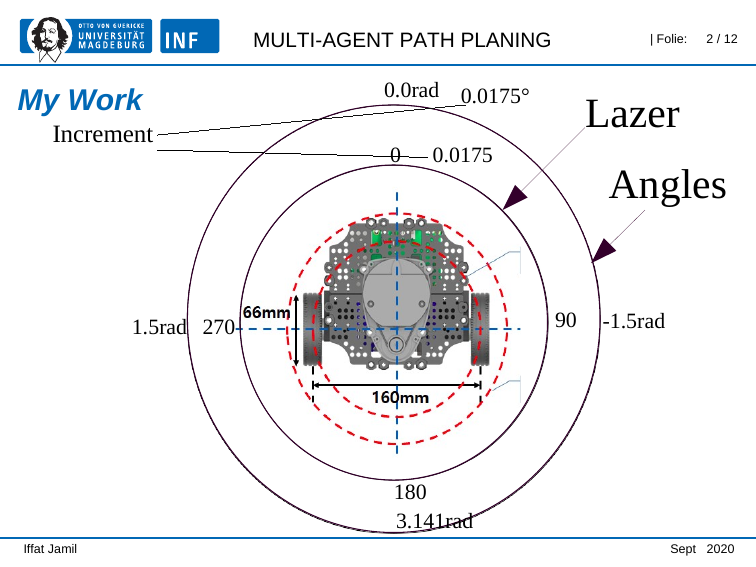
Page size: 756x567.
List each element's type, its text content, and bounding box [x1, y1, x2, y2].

text_box 2 / 12 [706, 32, 738, 47]
text_box Increment [52, 120, 188, 151]
text_box | Folie: [650, 32, 688, 47]
text_box Angles [608, 160, 728, 208]
picture [476, 415, 521, 458]
text_box -1.5rad [602, 308, 666, 334]
text_box [160, 18, 220, 54]
text_box 270 [202, 315, 236, 340]
picture [235, 180, 325, 458]
text_box [19, 18, 35, 54]
text_box 180 [393, 480, 428, 505]
text_box 0 [390, 142, 398, 156]
text_box MULTI-AGENT PATH PLANING [253, 29, 552, 53]
text_box 0 [390, 157, 398, 167]
picture [463, 180, 521, 209]
text_box 0.0175 [432, 142, 496, 167]
text_box [64, 18, 153, 54]
text_box My Work [17, 83, 193, 117]
text_box 0.0175° [460, 84, 531, 109]
text_box 90 [555, 307, 578, 332]
text_box Iffat Jamil [20, 542, 86, 557]
picture [504, 202, 521, 231]
text_box Sept [649, 542, 697, 557]
text_box 1.5rad [131, 315, 188, 340]
text_box [31, 17, 69, 63]
text_box 0.0rad [384, 78, 440, 103]
text_box 3.141rad [396, 509, 474, 534]
text_box 2020 [706, 542, 735, 557]
text_box Lazer [585, 90, 681, 137]
picture [241, 180, 521, 458]
